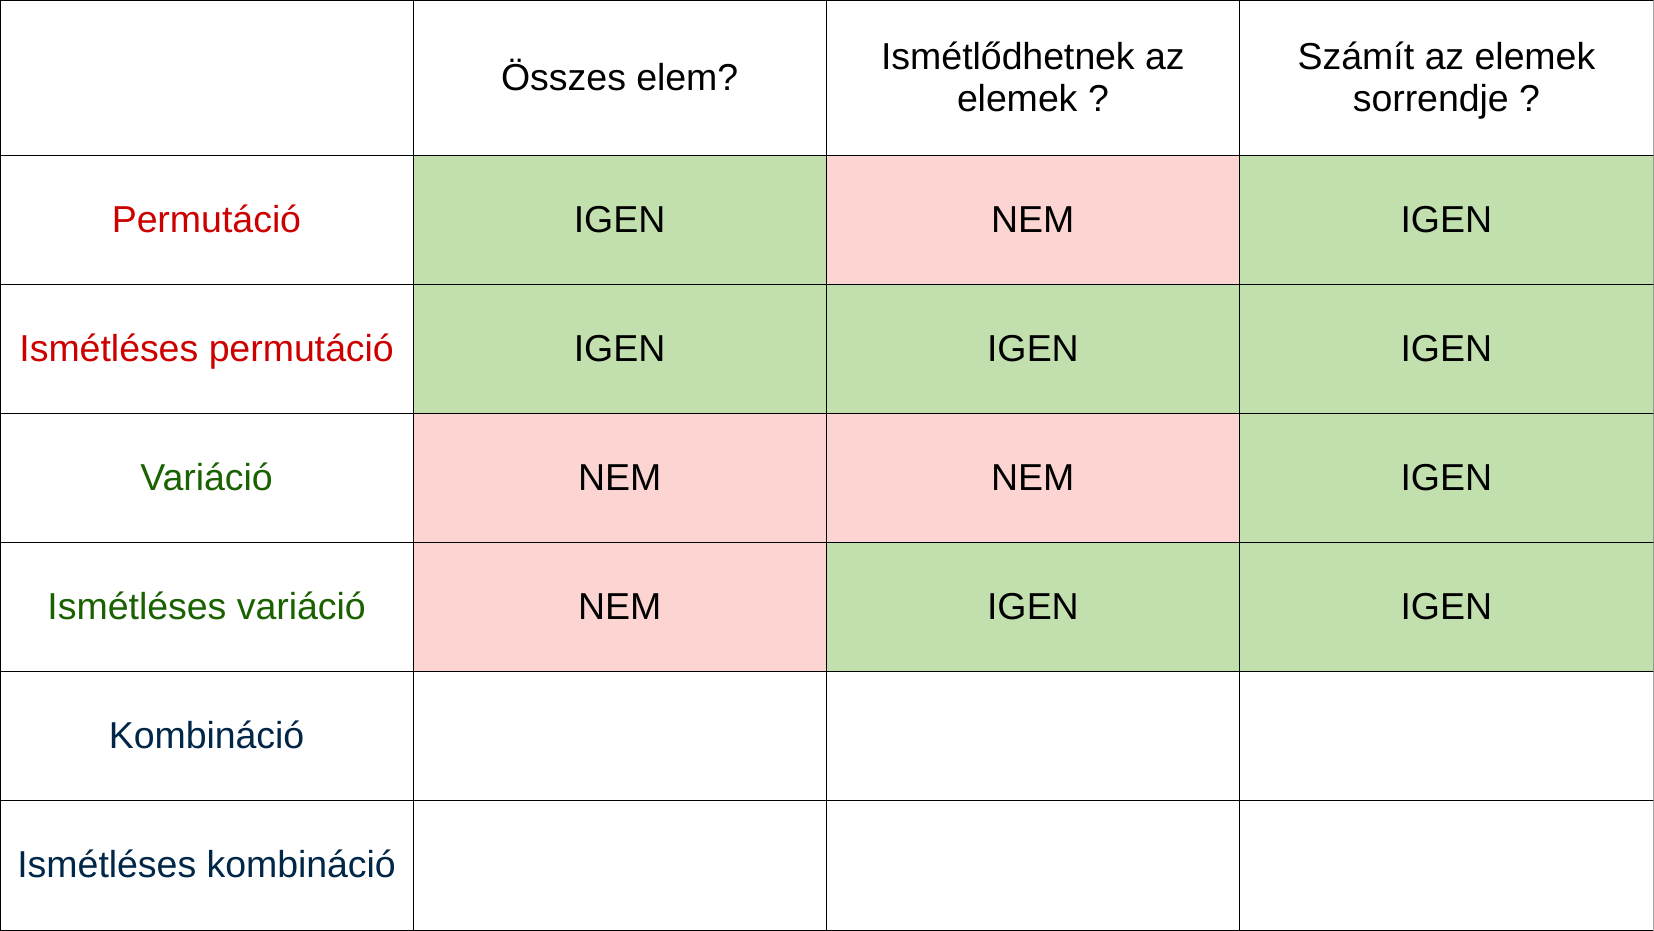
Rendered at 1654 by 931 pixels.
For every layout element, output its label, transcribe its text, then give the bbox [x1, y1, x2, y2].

table_cell Ismétléses kombináció [1, 801, 413, 930]
table_header Ismétlődhetnek az elemek ? [827, 1, 1239, 155]
table_cell IGEN [1240, 156, 1653, 284]
table_cell [827, 801, 1239, 930]
table_cell Variáció [1, 414, 413, 542]
table_cell [827, 672, 1239, 800]
table_cell IGEN [1240, 285, 1653, 413]
table_cell IGEN [1240, 543, 1653, 671]
table_cell IGEN [1240, 414, 1653, 542]
table_cell NEM [414, 414, 826, 542]
table_cell Ismétléses variáció [1, 543, 413, 671]
table_cell NEM [414, 543, 826, 671]
table_cell [414, 672, 826, 800]
table_cell Ismétléses permutáció [1, 285, 413, 413]
table_cell NEM [827, 156, 1239, 284]
table_cell IGEN [827, 543, 1239, 671]
table_cell Kombináció [1, 672, 413, 800]
table_cell IGEN [414, 156, 826, 284]
table_cell IGEN [414, 285, 826, 413]
table_header Összes elem? [414, 1, 826, 155]
table_header Számít az elemek sorrendje ? [1240, 1, 1653, 155]
table_cell [414, 801, 826, 930]
table_header [1, 1, 413, 155]
table_cell [1240, 672, 1653, 800]
table_cell [1240, 801, 1653, 930]
table_cell IGEN [827, 285, 1239, 413]
table_cell NEM [827, 414, 1239, 542]
table_cell Permutáció [1, 156, 413, 284]
